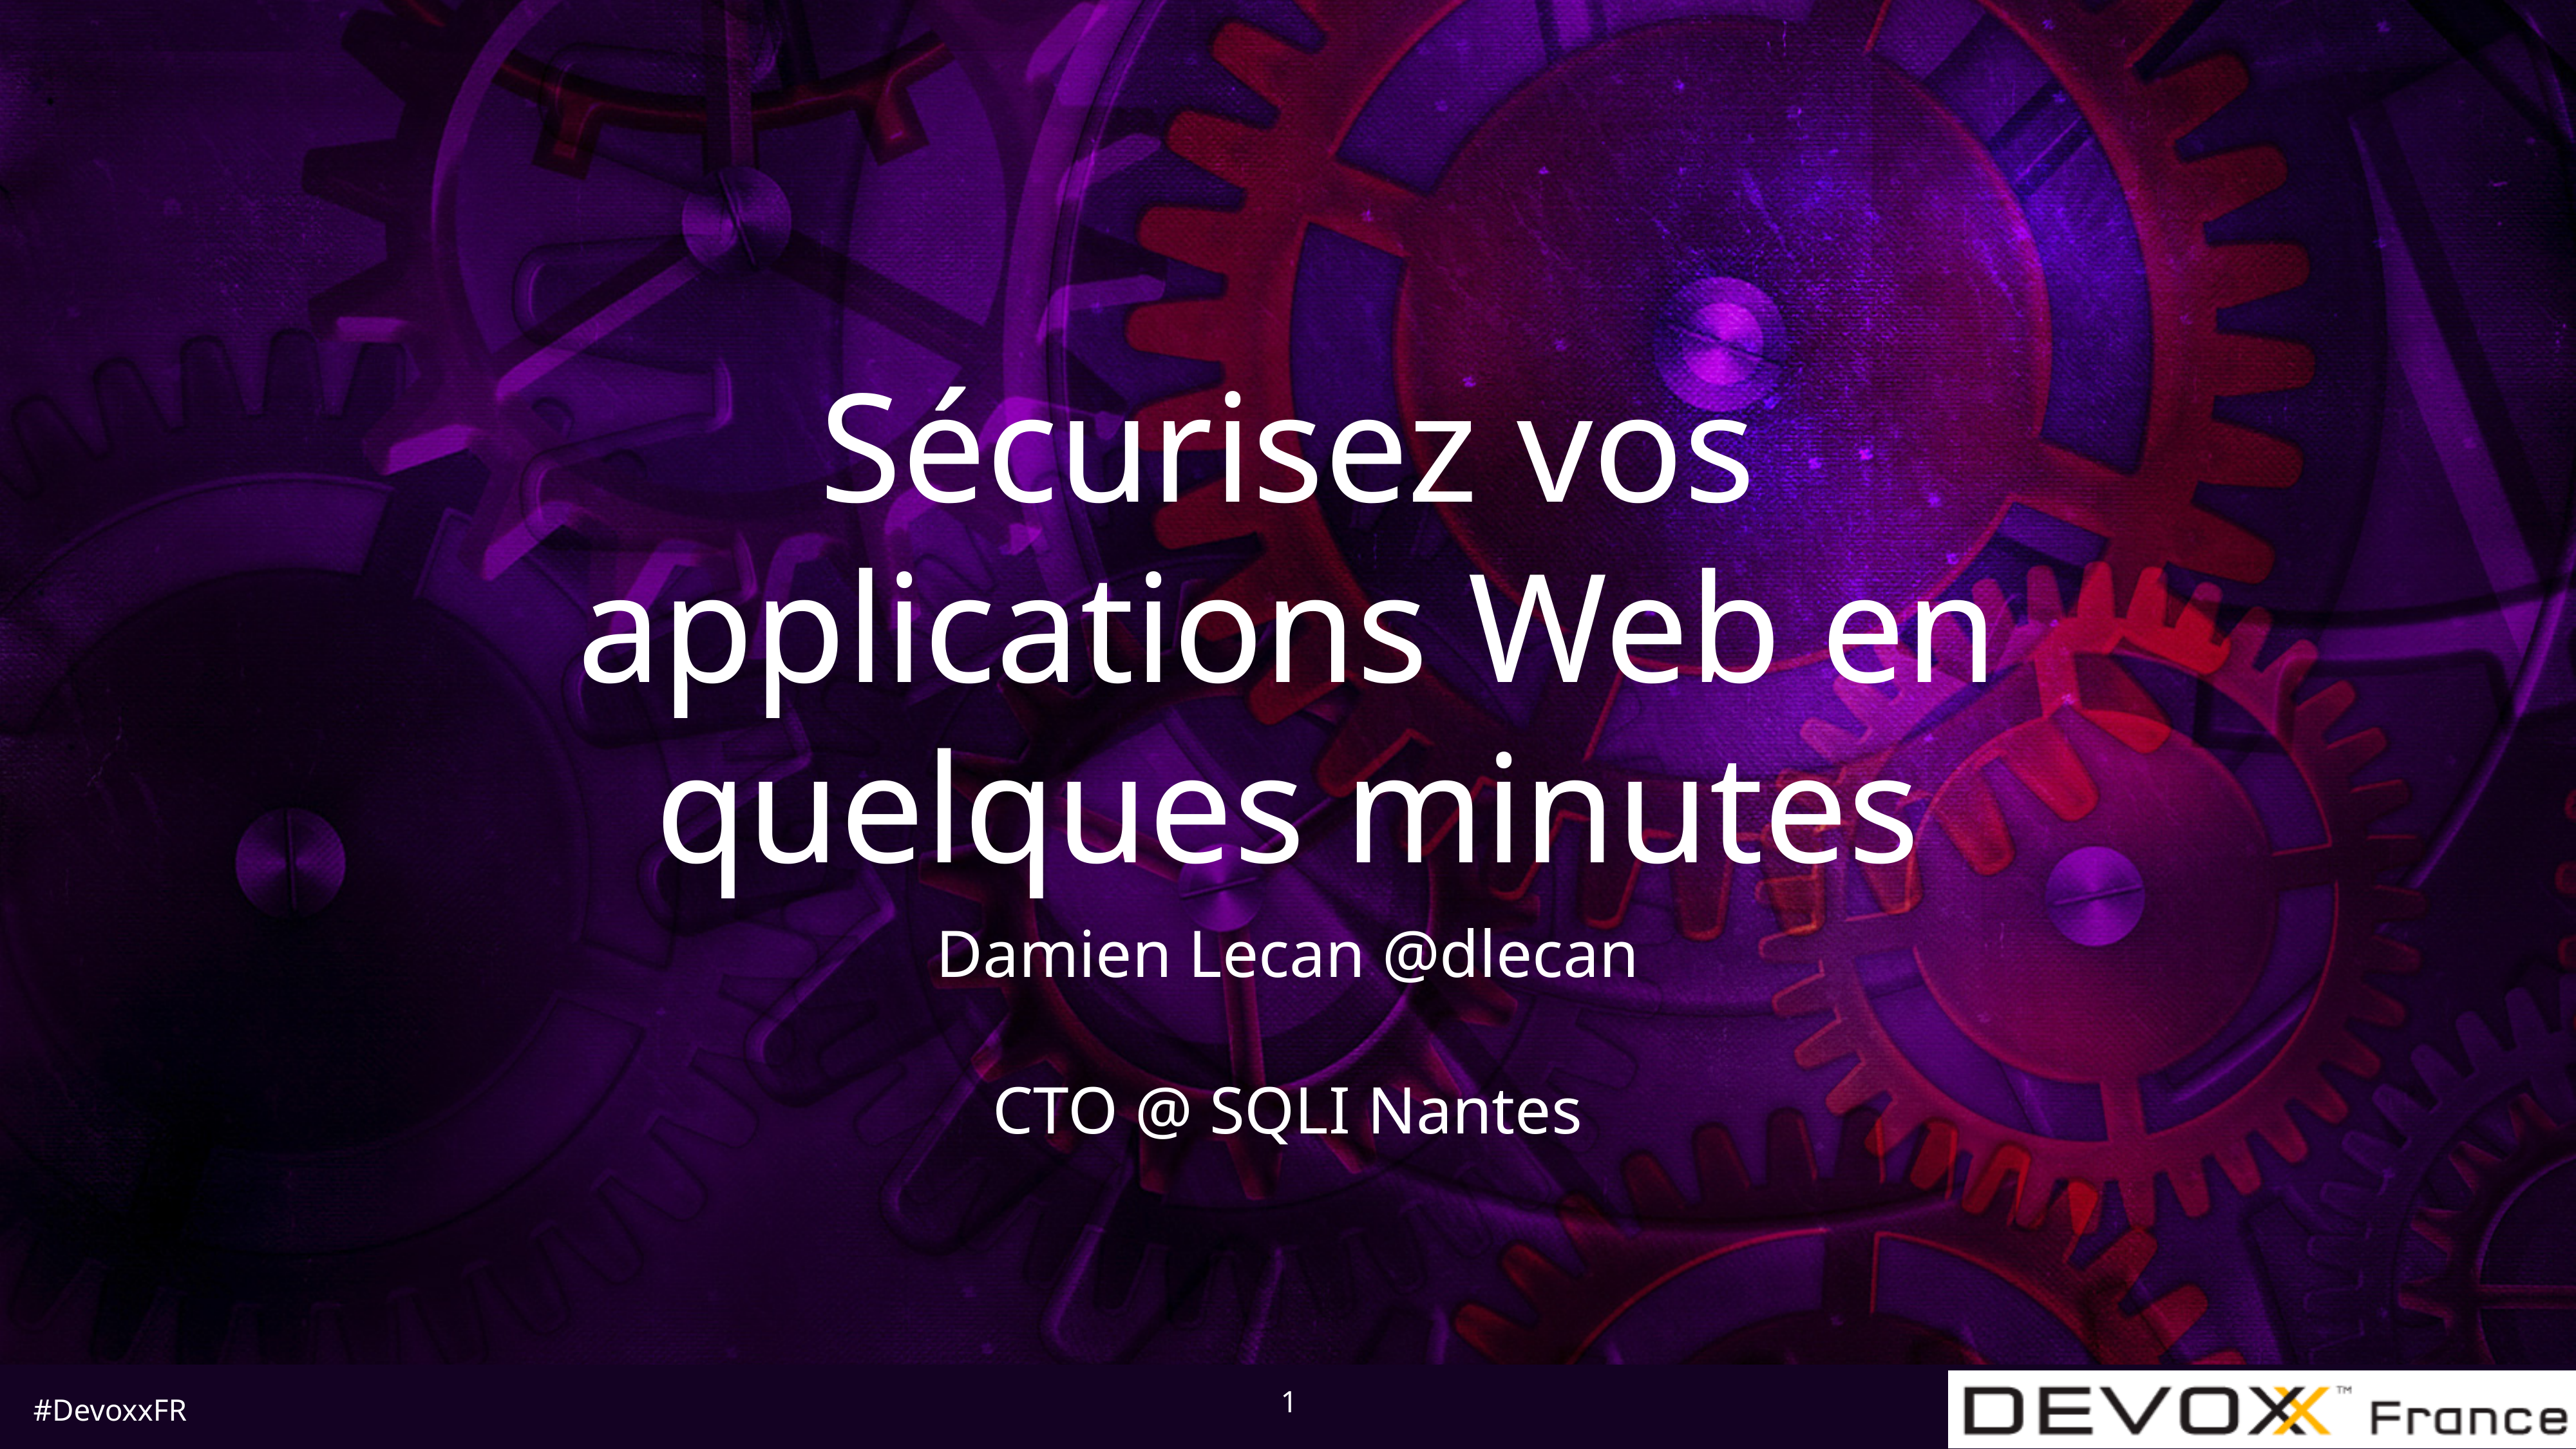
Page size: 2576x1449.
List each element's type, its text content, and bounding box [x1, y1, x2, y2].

title Sécurisez vos applications Web en quelques minutes [459, 486, 2117, 759]
subtitle Damien Lecan @dlecan CTO @ SQLI Nantes [368, 905, 2208, 1326]
picture [0, 0, 2576, 1364]
slide_number <numéro> [1273, 1375, 1301, 1427]
picture [1948, 1370, 2576, 1448]
